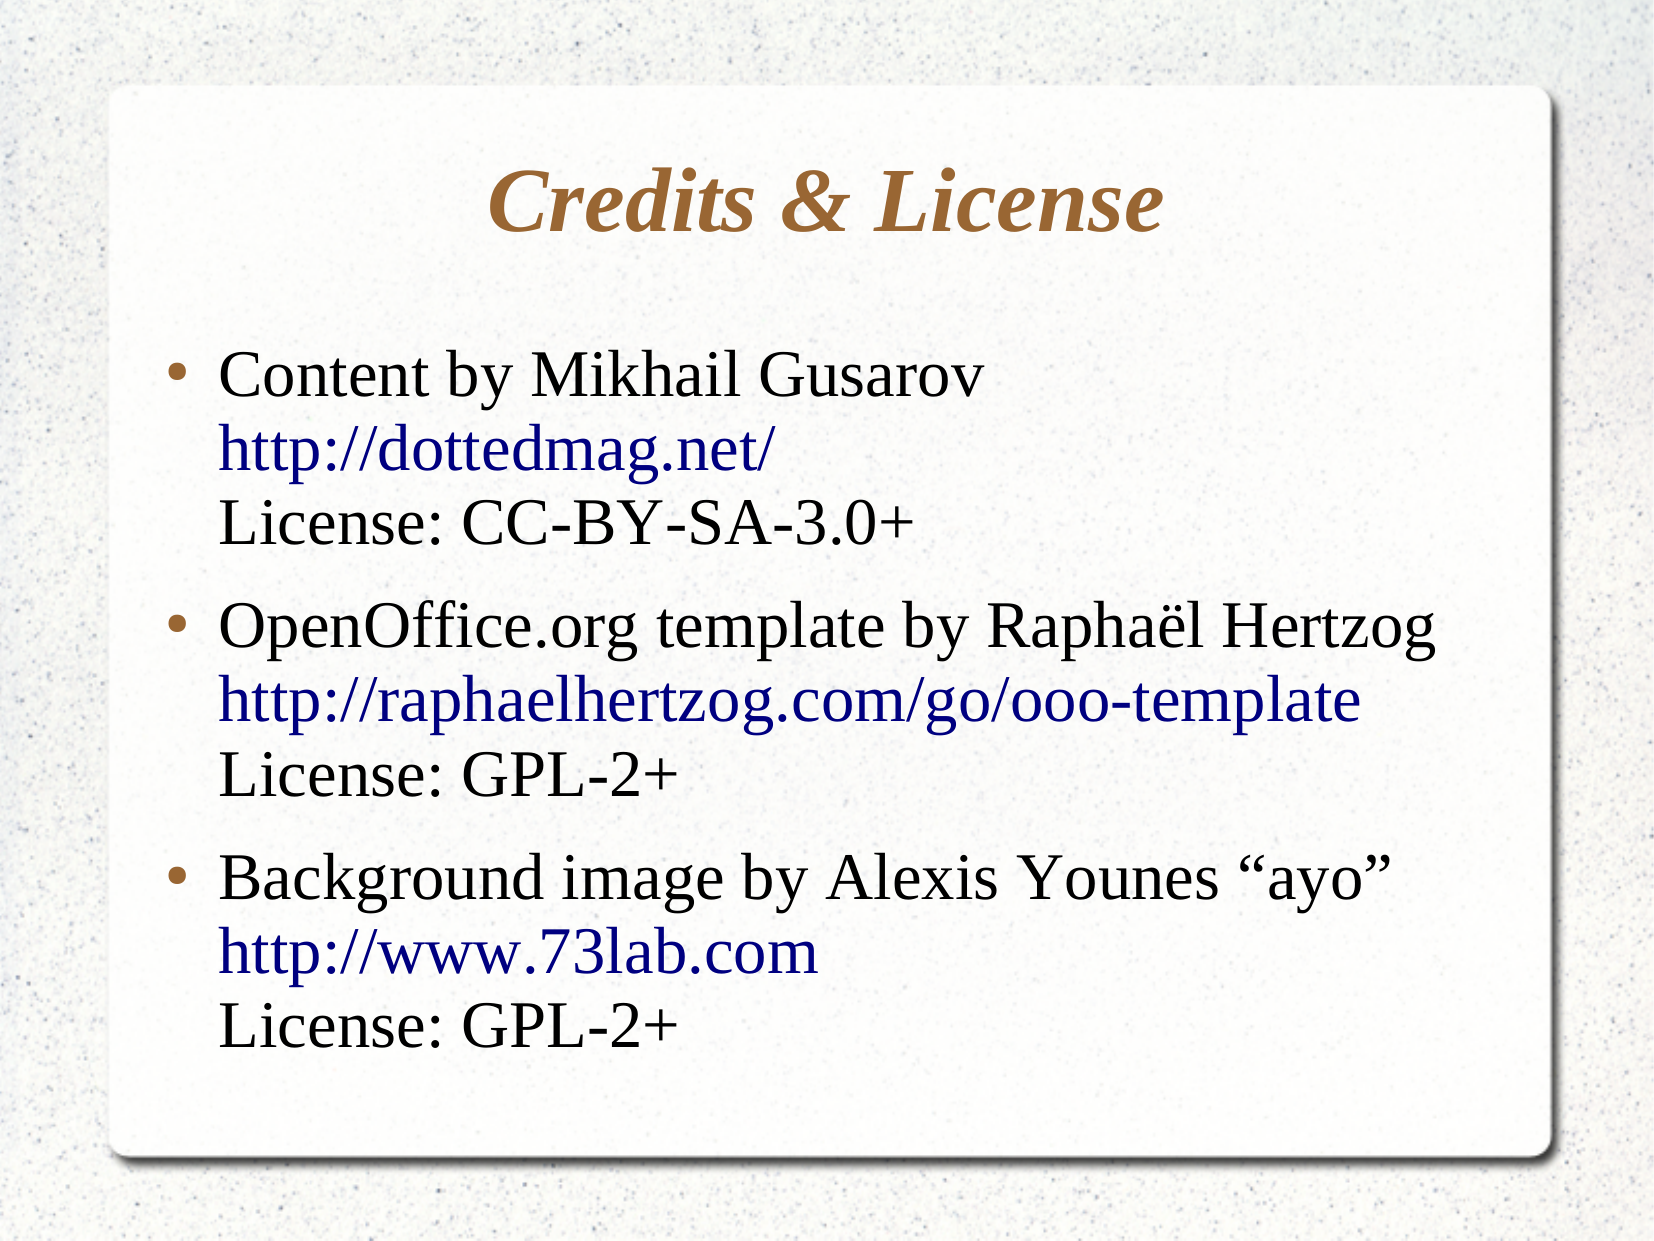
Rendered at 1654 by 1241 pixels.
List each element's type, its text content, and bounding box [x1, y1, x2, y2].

title Credits & License [118, 96, 1536, 304]
picture [0, 0, 1654, 1241]
list Content by Mikhail Gusarov http://dottedmag.net/ License: CC-BY-SA-3.0+ OpenOffice.org template by Raphaël Hertzog http://raphaelhertzog.com/go/ooo-template License: GPL-2+ Background image by Alexis Younes “ayo” http://www.73lab.com License: GPL-2+ [147, 336, 1506, 1141]
